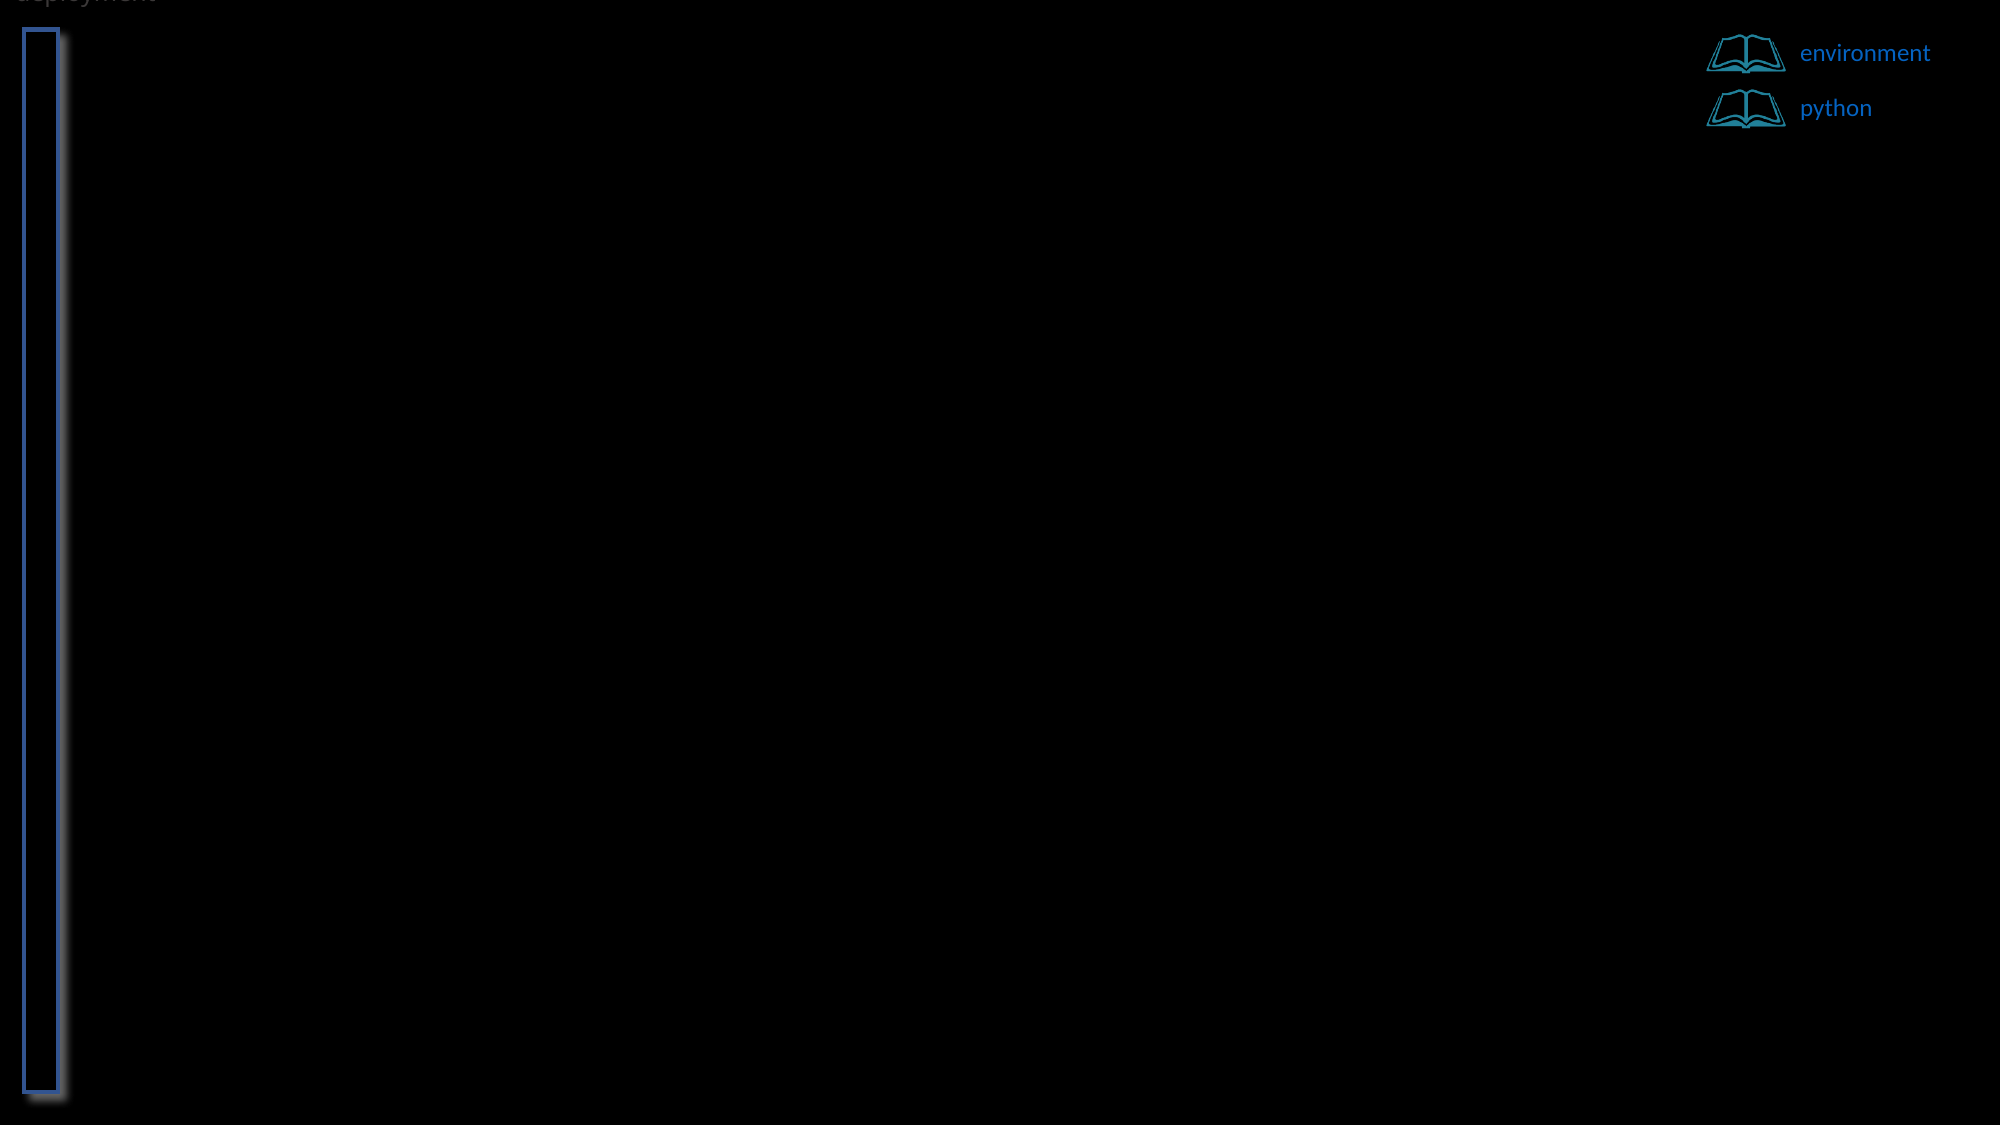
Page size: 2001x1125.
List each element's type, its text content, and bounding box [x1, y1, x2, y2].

picture [1704, 87, 1786, 131]
text_box [23, 29, 58, 1093]
text_box environment [1785, 29, 1946, 75]
text_box python [1785, 84, 1888, 130]
picture [1704, 32, 1786, 76]
